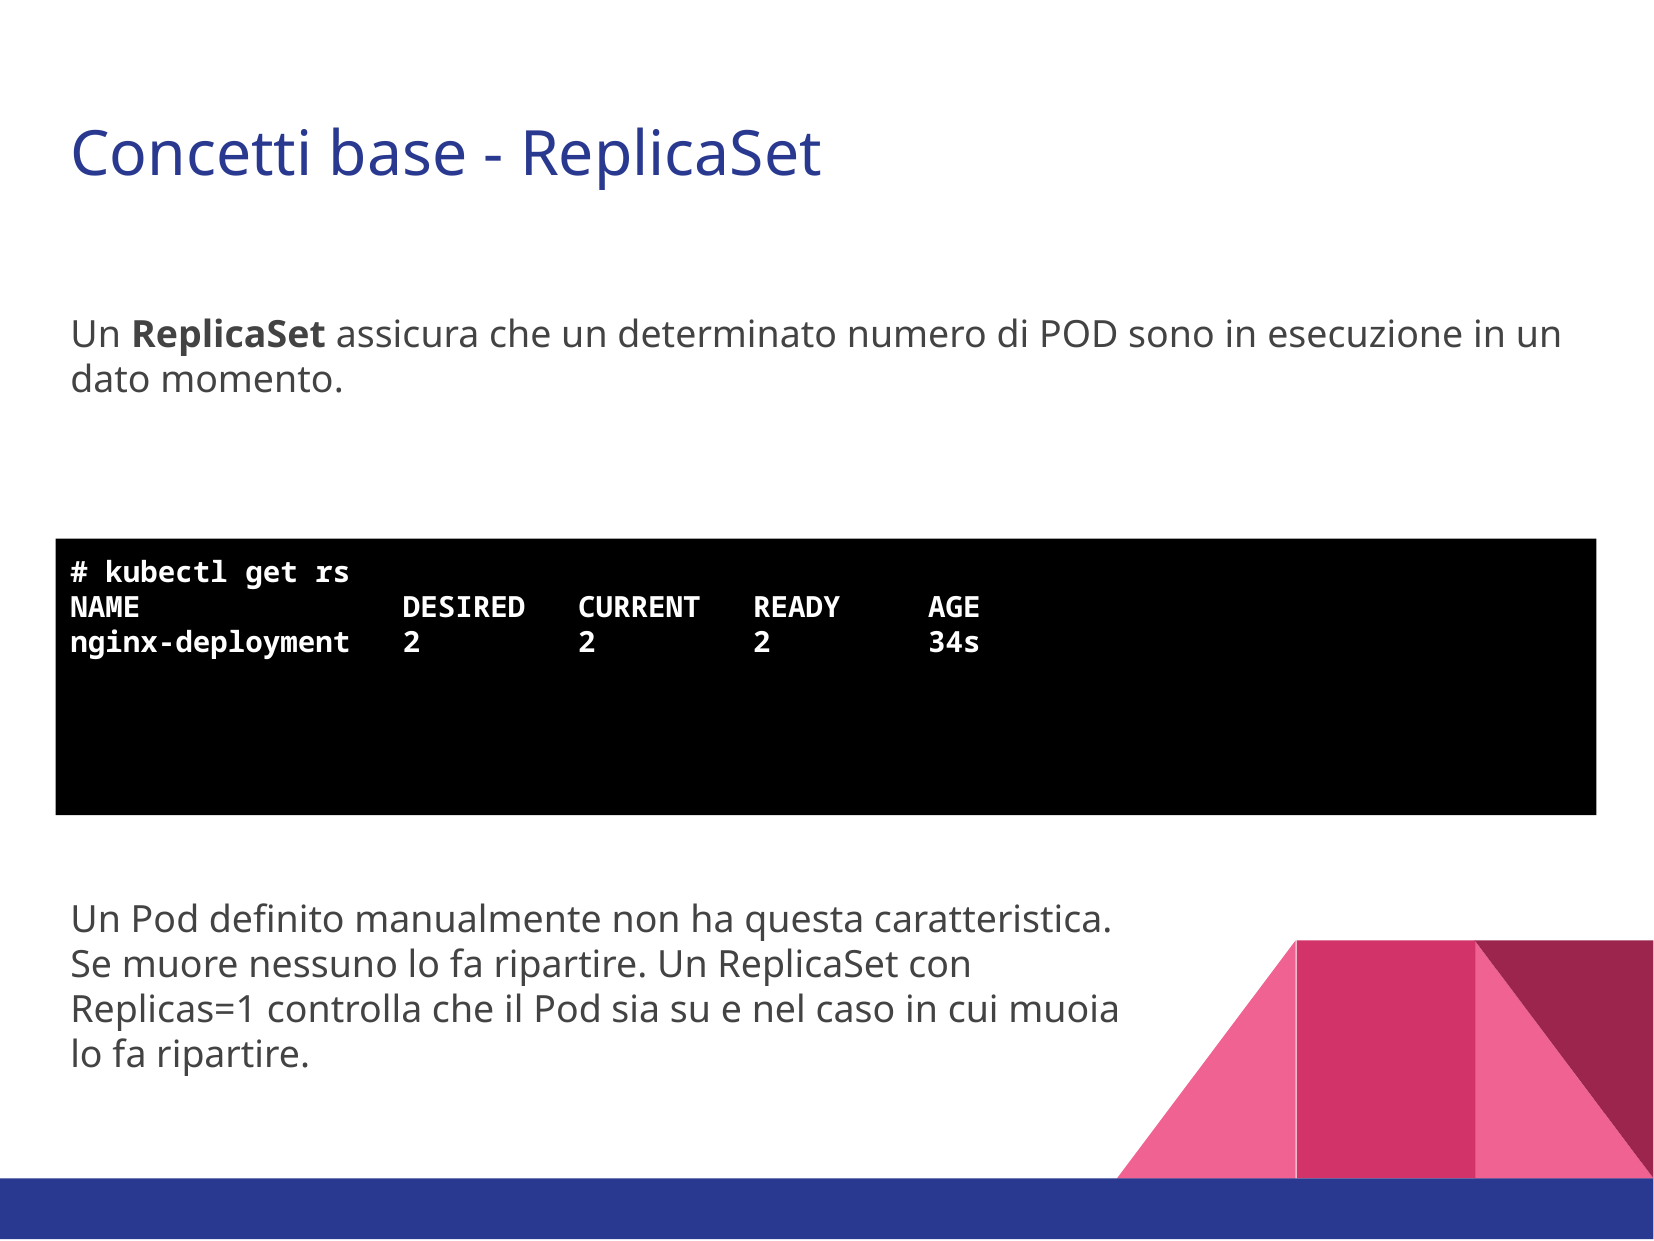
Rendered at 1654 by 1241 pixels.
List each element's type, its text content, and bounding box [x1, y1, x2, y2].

list # kubectl get rs NAME DESIRED CURRENT READY AGE nginx-deployment 2 2 2 34s [55, 538, 1597, 816]
list Un ReplicaSet assicura che un determinato numero di POD sono in esecuzione in un dato momento. Un Pod definito manualmente non ha questa caratteristica. Se muore nessuno lo fa ripartire. Un ReplicaSet con Replicas=1 controlla che il Pod sia su e nel caso in cui muoia lo fa ripartire. [55, 295, 1597, 538]
title Concetti base - ReplicaSet [55, 98, 1597, 245]
list Un ReplicaSet assicura che un determinato numero di POD sono in esecuzione in un dato momento. Un Pod definito manualmente non ha questa caratteristica. Se muore nessuno lo fa ripartire. Un ReplicaSet con Replicas=1 controlla che il Pod sia su e nel caso in cui muoia lo fa ripartire. [55, 816, 1597, 1101]
